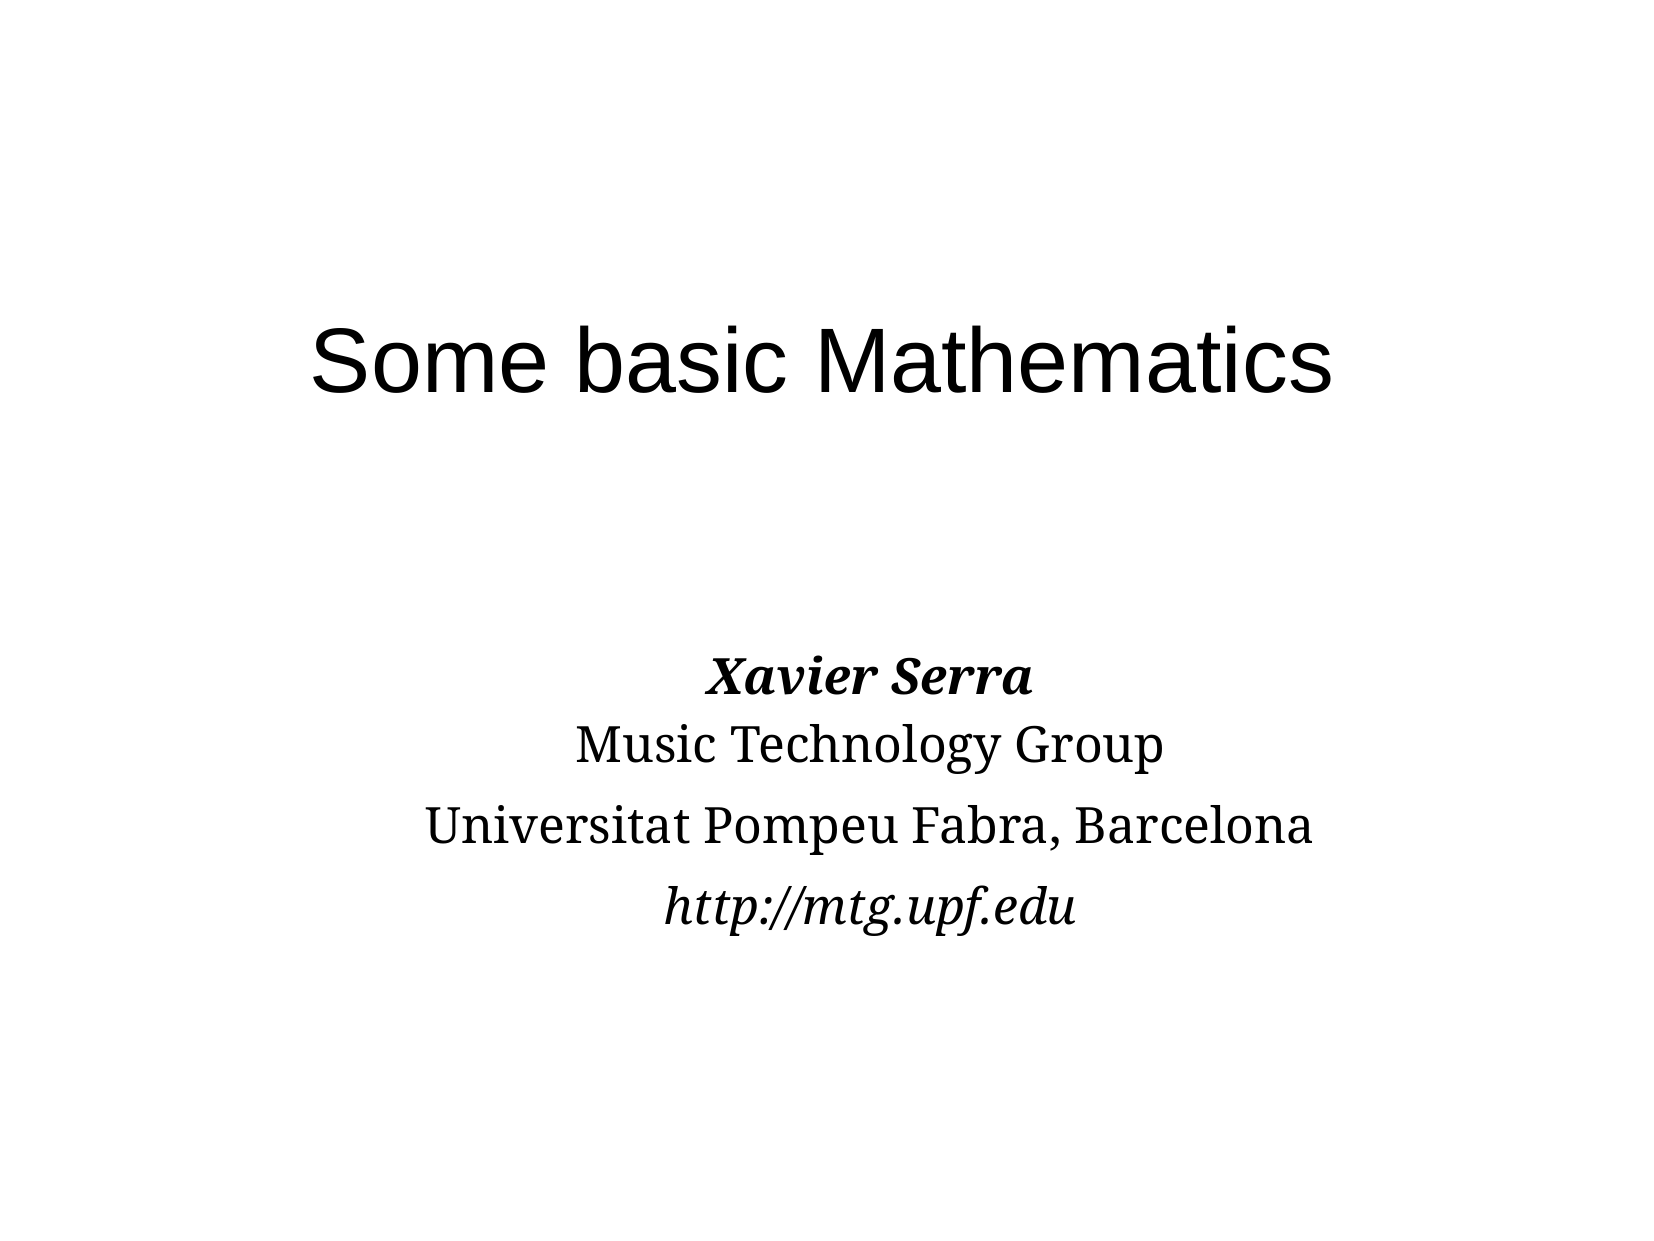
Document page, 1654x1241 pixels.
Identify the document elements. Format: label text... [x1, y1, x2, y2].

text_box Xavier Serra Music Technology Group Universitat Pompeu Fabra, Barcelona http://mtg.upf.edu [410, 633, 1331, 948]
title Some basic Mathematics [157, 266, 1488, 455]
